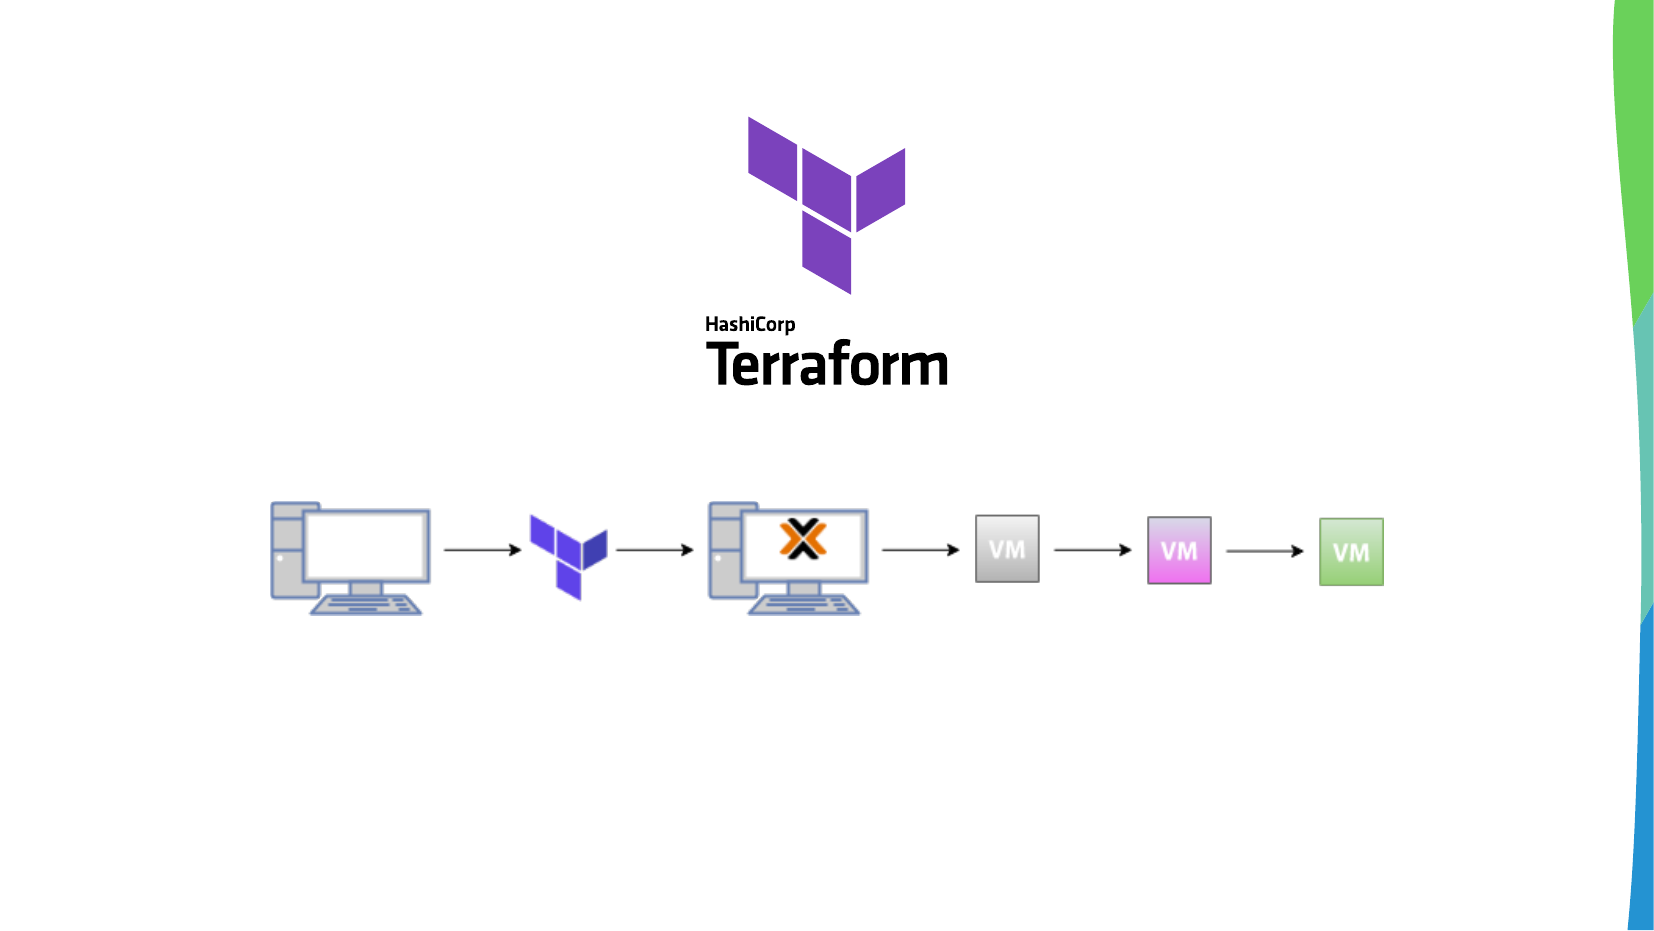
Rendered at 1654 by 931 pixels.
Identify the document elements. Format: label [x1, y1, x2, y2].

picture [270, 501, 1384, 616]
picture [673, 88, 981, 414]
